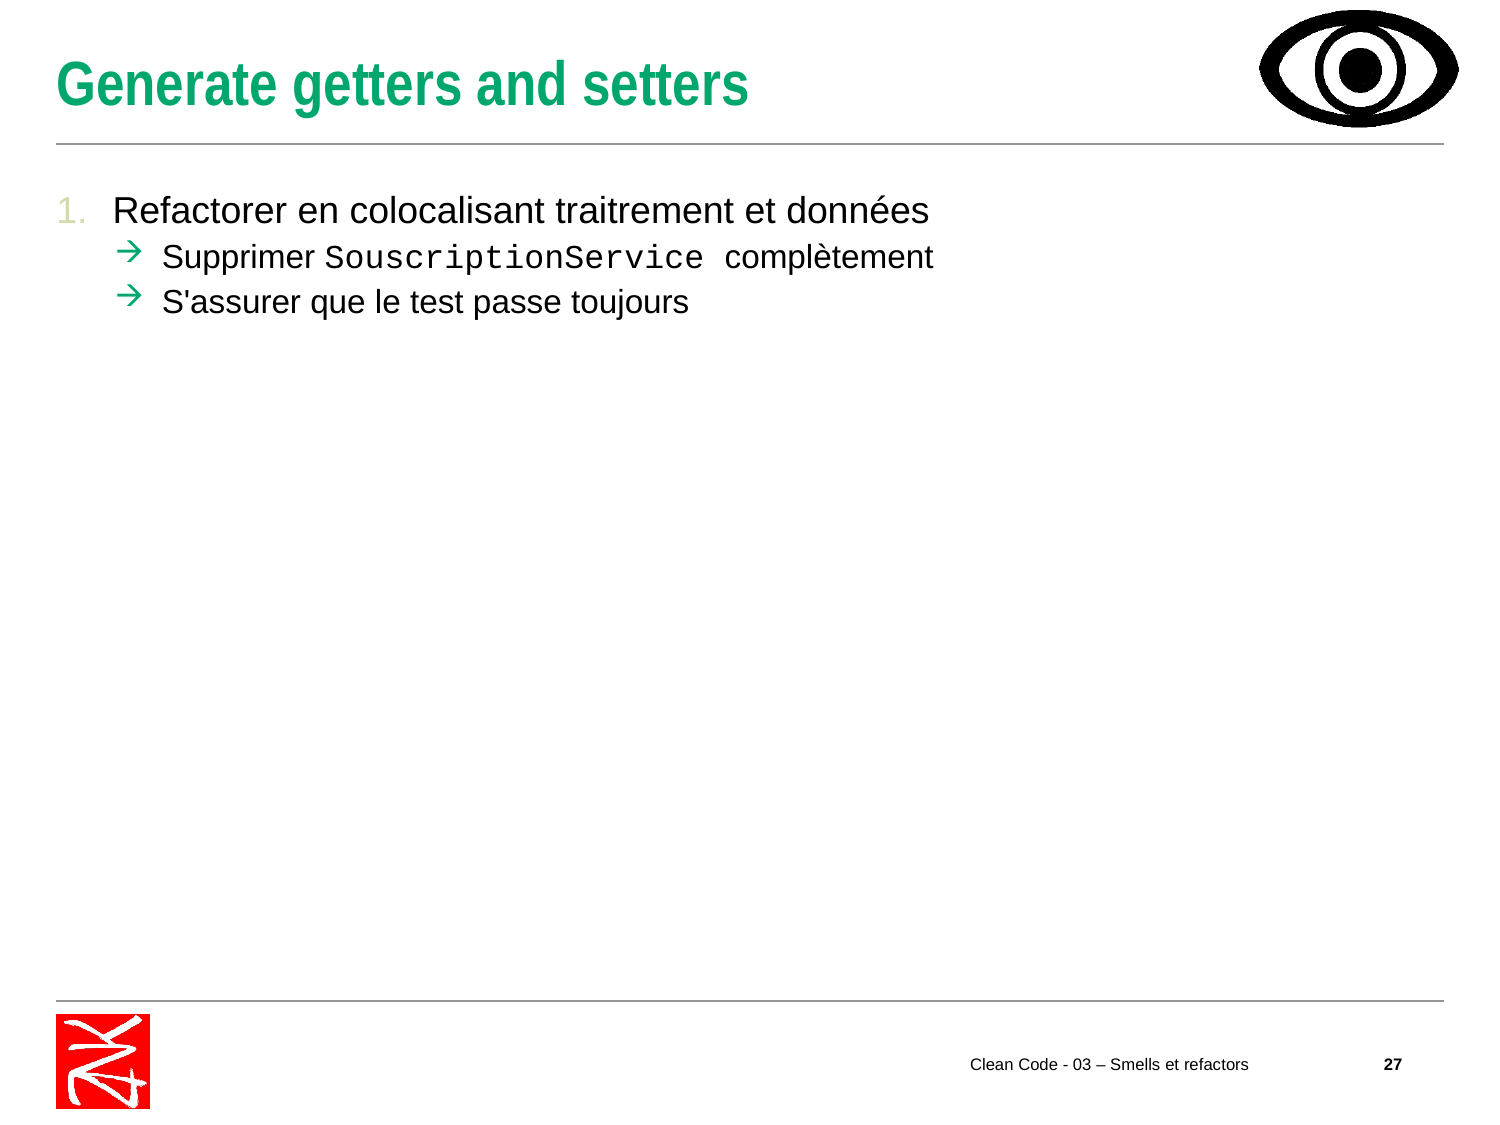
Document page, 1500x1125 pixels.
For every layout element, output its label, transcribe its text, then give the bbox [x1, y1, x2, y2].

list Refactorer en colocalisant traitrement et données Supprimer SouscriptionService complètement S'assurer que le test passe toujours [56, 186, 1444, 972]
footer Clean Code - 03 – Smells et refactors [919, 1049, 1250, 1079]
picture [1247, 0, 1473, 193]
picture [55, 1014, 151, 1109]
slide_number <number> [1372, 1049, 1403, 1079]
title Generate getters and setters [56, 18, 1247, 142]
